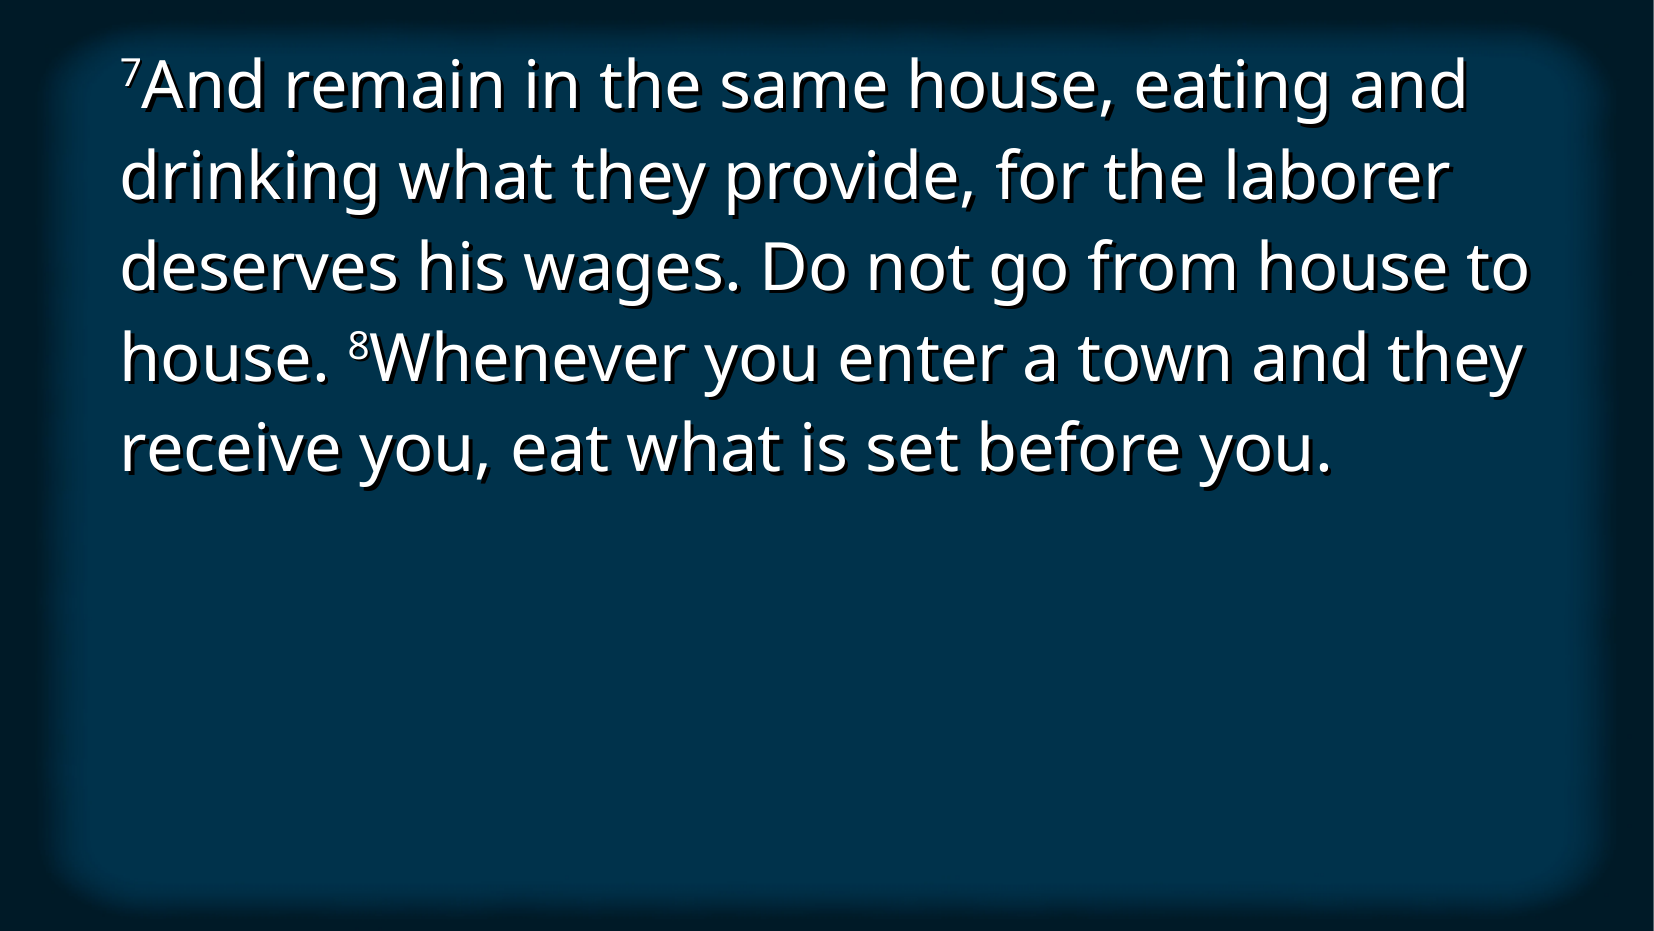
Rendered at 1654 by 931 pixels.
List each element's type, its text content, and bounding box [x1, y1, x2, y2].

picture [0, 0, 1654, 931]
text_box 7And remain in the same house, eating and drinking what they provide, for the laborer deserves his wages. Do not go from house to house. 8Whenever you enter a town and they receive you, eat what is set before you. [105, 30, 1576, 511]
